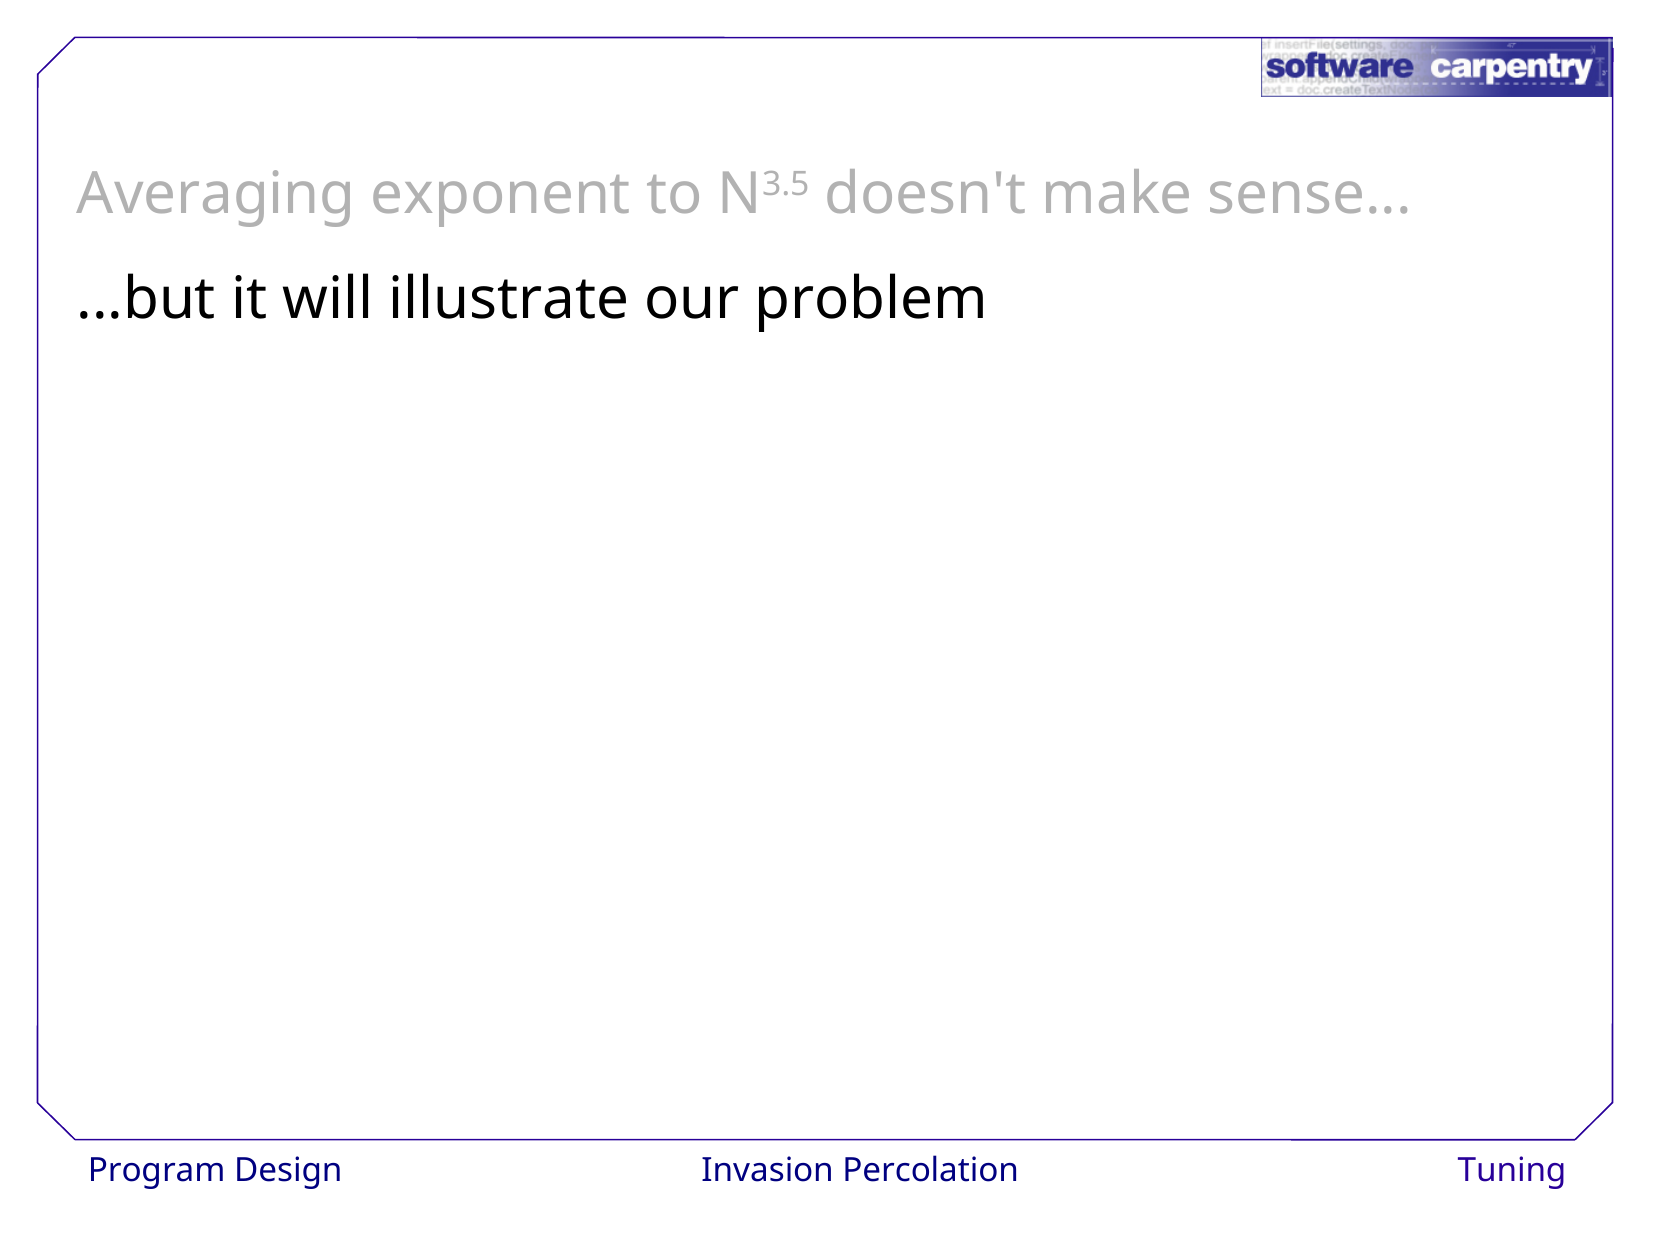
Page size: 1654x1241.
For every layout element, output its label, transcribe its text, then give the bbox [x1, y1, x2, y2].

picture [1261, 39, 1613, 97]
text_box Averaging exponent to N3.5 doesn't make sense... ...but it will illustrate our problem [62, 112, 1577, 338]
